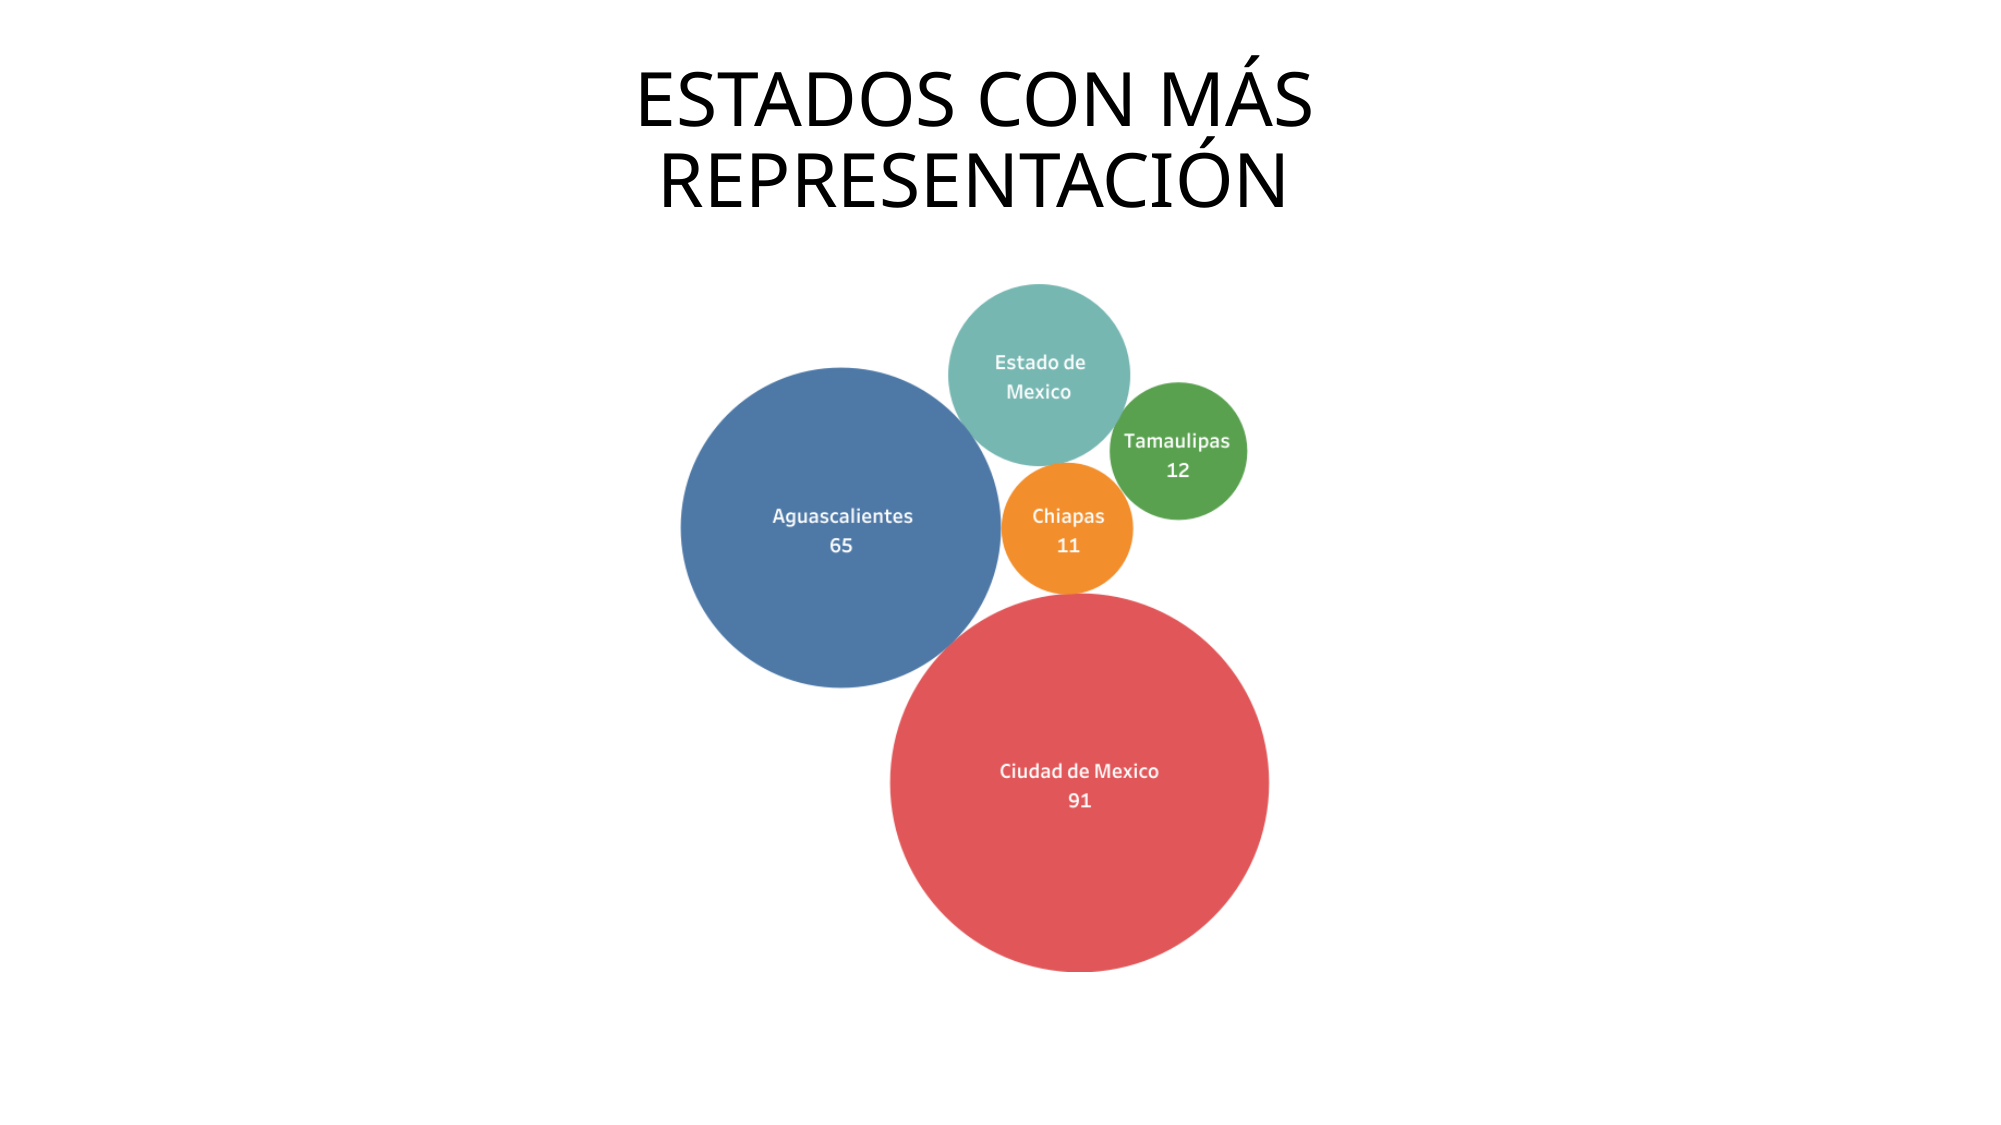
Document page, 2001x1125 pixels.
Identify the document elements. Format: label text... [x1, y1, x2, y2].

picture [630, 282, 1320, 972]
title ESTADOS CON MÁS REPRESENTACIÓN [309, 0, 1640, 232]
